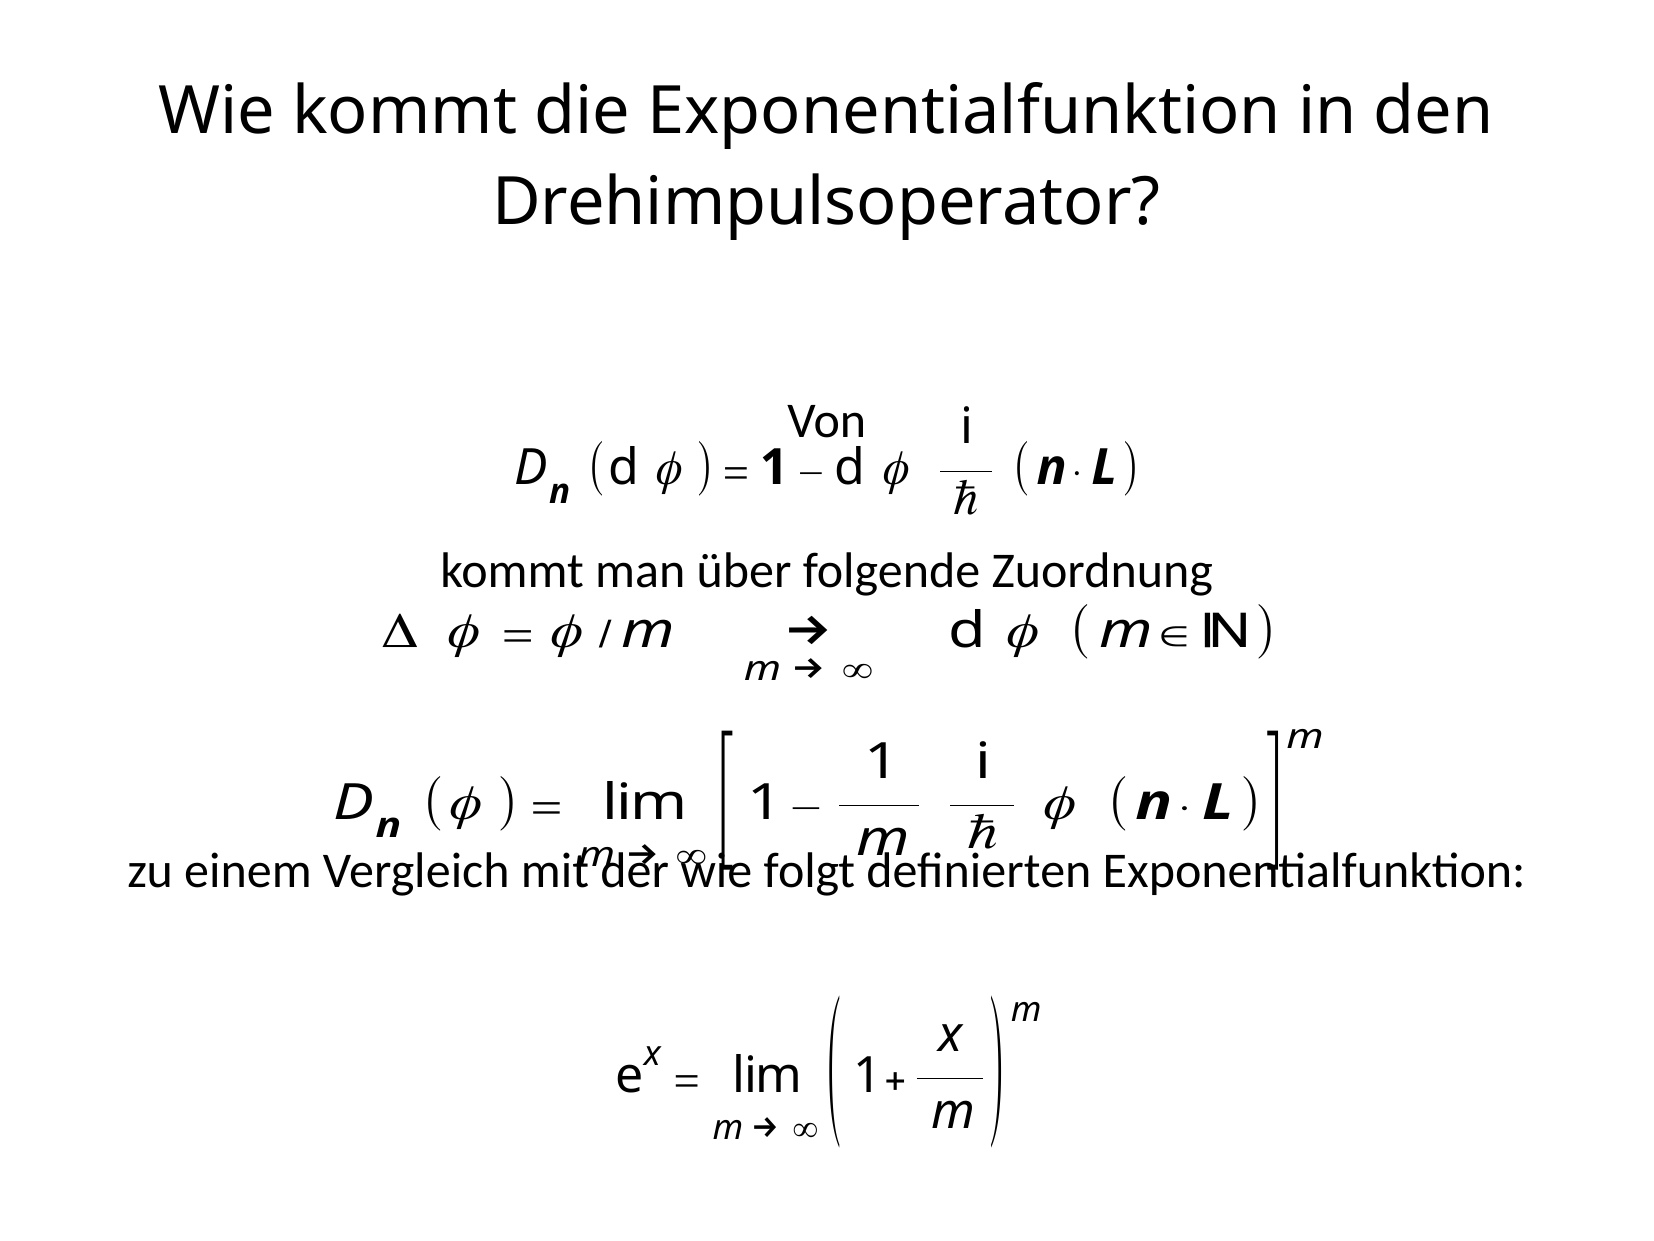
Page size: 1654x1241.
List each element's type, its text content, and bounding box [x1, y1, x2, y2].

title Wie kommt die Exponentialfunktion in den Drehimpulsoperator? [82, 49, 1571, 257]
chart [609, 989, 1045, 1149]
chart [325, 600, 1328, 876]
subtitle Von kommt man über folgende Zuordnung zu einem Vergleich mit der wie folgt definierten Exponentialfunktion: [82, 290, 1571, 1010]
chart [508, 397, 1145, 525]
